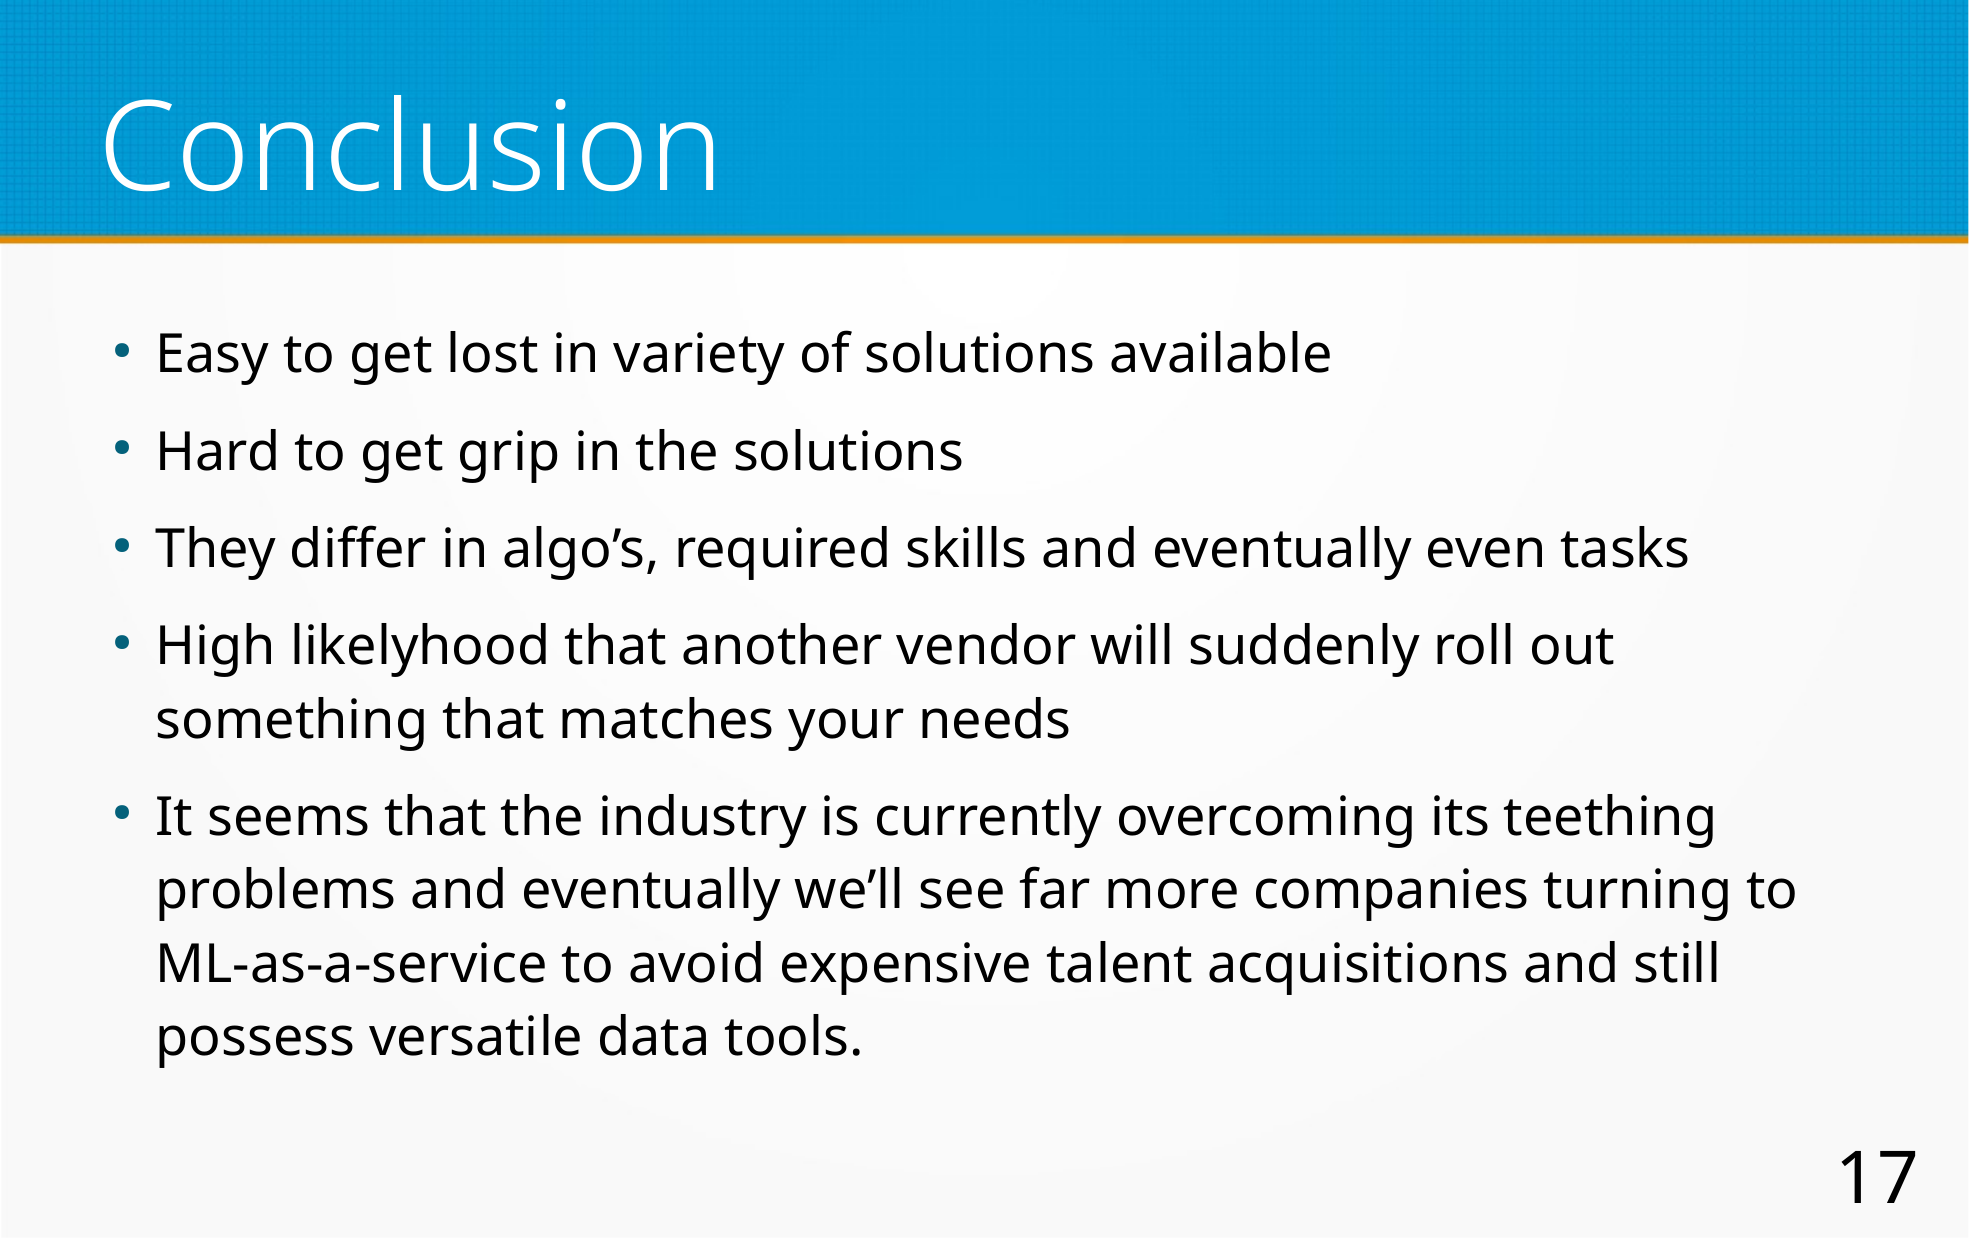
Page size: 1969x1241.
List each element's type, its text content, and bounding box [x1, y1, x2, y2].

list Easy to get lost in variety of solutions available Hard to get grip in the solutions They differ in algo’s, required skills and eventually even tasks High likelyhood that another vendor will suddenly roll out something that matches your needs It seems that the industry is currently overcoming its teething problems and eventually we’ll see far more companies turning to ML-as-a-service to avoid expensive talent acquisitions and still possess versatile data tools. [98, 315, 1861, 1081]
picture [0, 233, 1969, 1241]
title Conclusion [98, 19, 1870, 227]
text_box 17 [1830, 1127, 1966, 1224]
